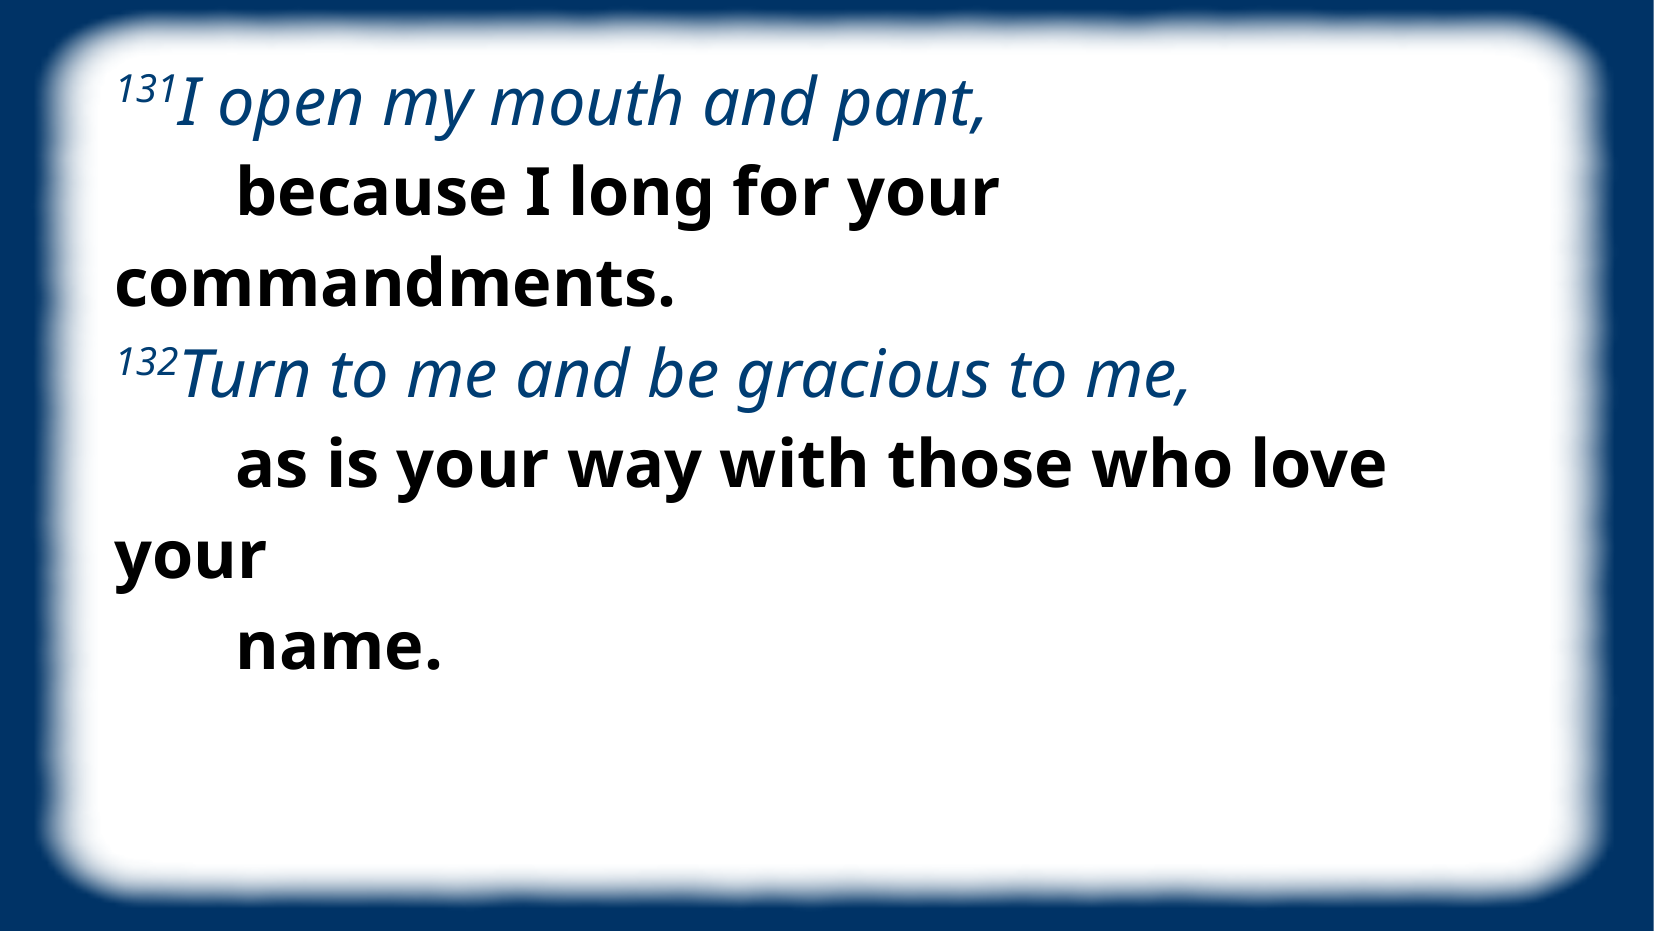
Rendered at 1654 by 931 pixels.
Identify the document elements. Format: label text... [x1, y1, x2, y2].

picture [0, 0, 1654, 931]
text_box 131I open my mouth and pant, because I long for your commandments. 132Turn to me and be gracious to me, as is your way with those who love your name. [99, 46, 1555, 505]
